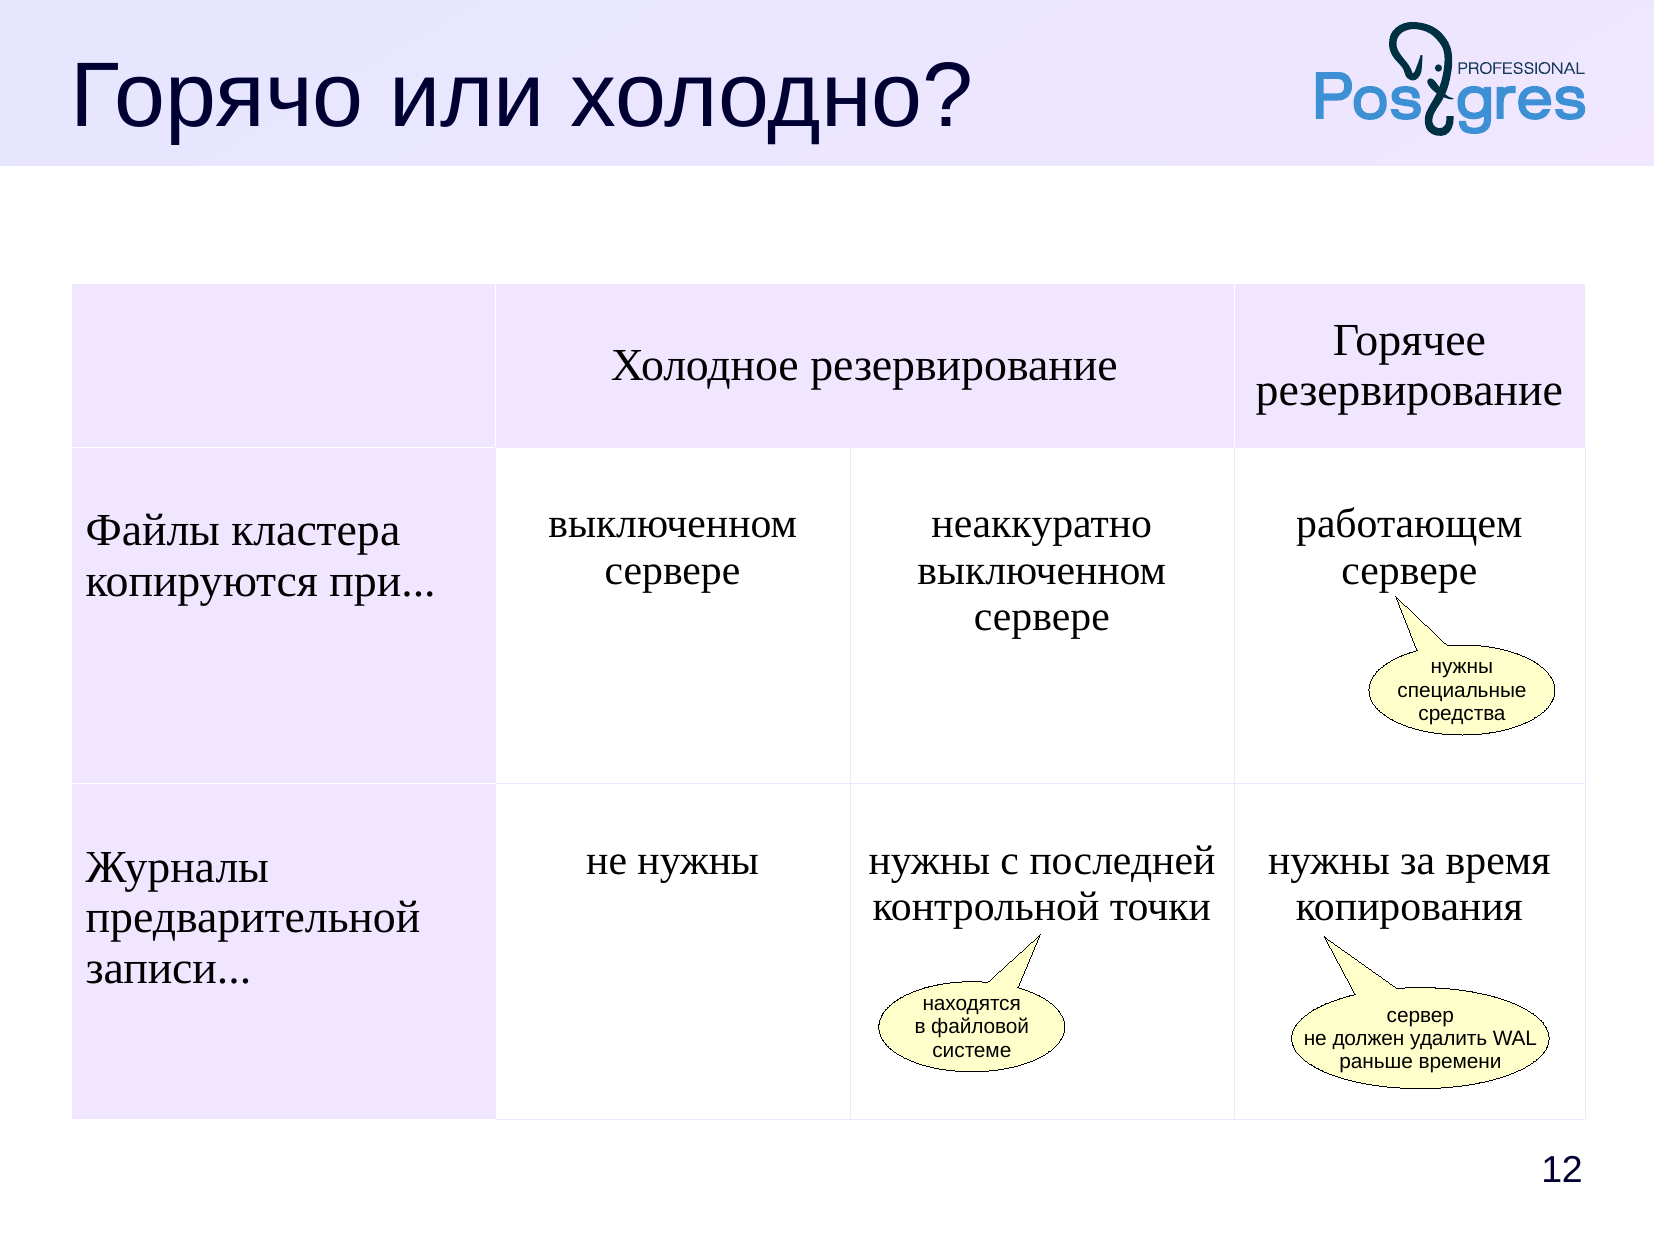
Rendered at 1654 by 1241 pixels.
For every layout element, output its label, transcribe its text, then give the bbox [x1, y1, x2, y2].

table_header Горячее резервирование [1235, 284, 1585, 447]
table_cell не нужны [496, 784, 850, 1119]
table_header Холодное резервирование [496, 284, 1234, 447]
table_cell Файлы кластера копируются при... [72, 448, 495, 783]
text_box находятся в файловой системе [878, 934, 1065, 1072]
table_cell работающем сервере [1235, 448, 1585, 783]
table_header [72, 284, 495, 447]
table_cell неаккуратно выключенном сервере [851, 448, 1234, 783]
table_cell нужны с последней контрольной точки [851, 784, 1234, 1119]
table_cell выключенном сервере [496, 448, 850, 783]
title Горячо или холодно? [70, 43, 1241, 147]
table_cell нужны за время копирования [1235, 784, 1585, 1119]
text_box сервер не должен удалить WAL раньше времени [1291, 936, 1550, 1089]
text_box нужны специальные средства [1368, 596, 1555, 736]
table_cell Журналы предварительной записи... [72, 784, 495, 1119]
